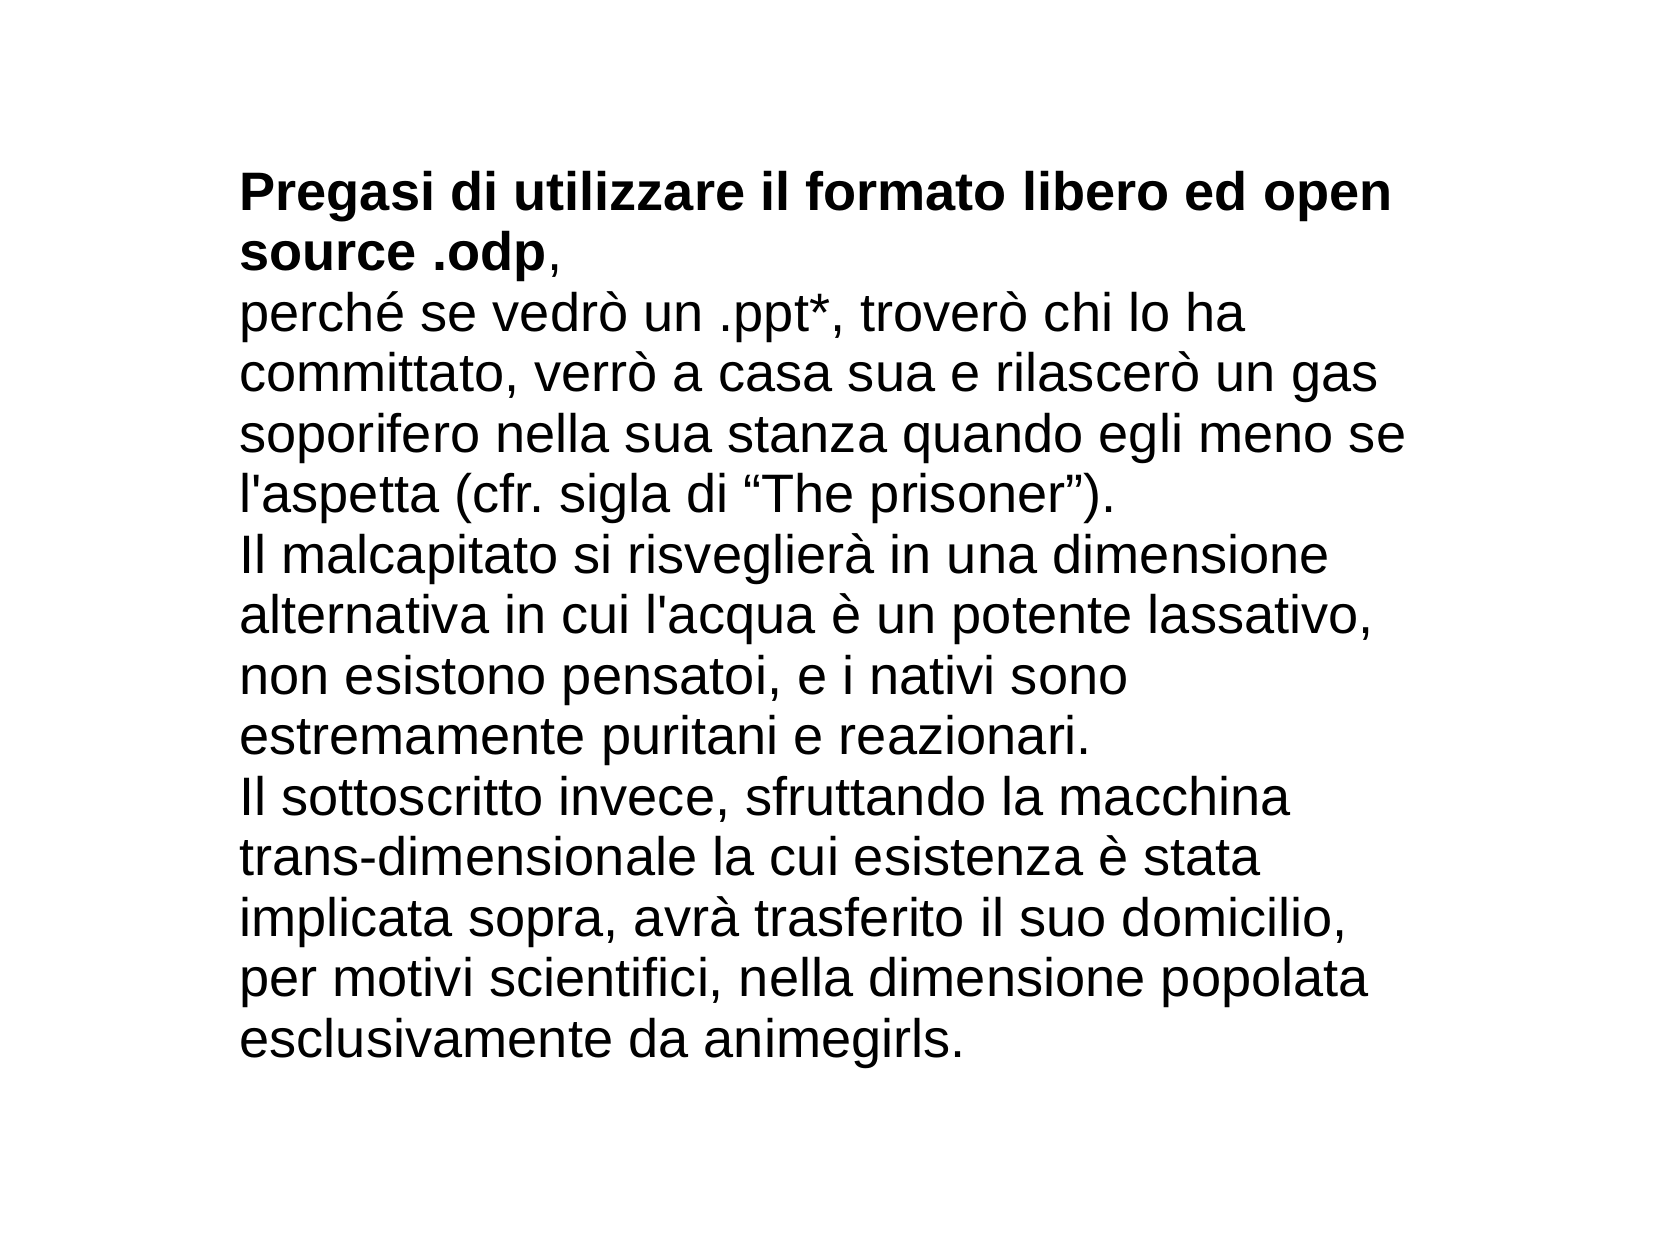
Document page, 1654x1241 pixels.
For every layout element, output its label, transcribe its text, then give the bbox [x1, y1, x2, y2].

text_box Pregasi di utilizzare il formato libero ed open source .odp, perché se vedrò un .ppt*, troverò chi lo ha committato, verrò a casa sua e rilascerò un gas soporifero nella sua stanza quando egli meno se l'aspetta (cfr. sigla di “The prisoner”). Il malcapitato si risveglierà in una dimensione alternativa in cui l'acqua è un potente lassativo, non esistono pensatoi, e i nativi sono estremamente puritani e reazionari. Il sottoscritto invece, sfruttando la macchina trans-dimensionale la cui esistenza è stata implicata sopra, avrà trasferito il suo domicilio, per motivi scientifici, nella dimensione popolata esclusivamente da animegirls. [224, 153, 1441, 1077]
